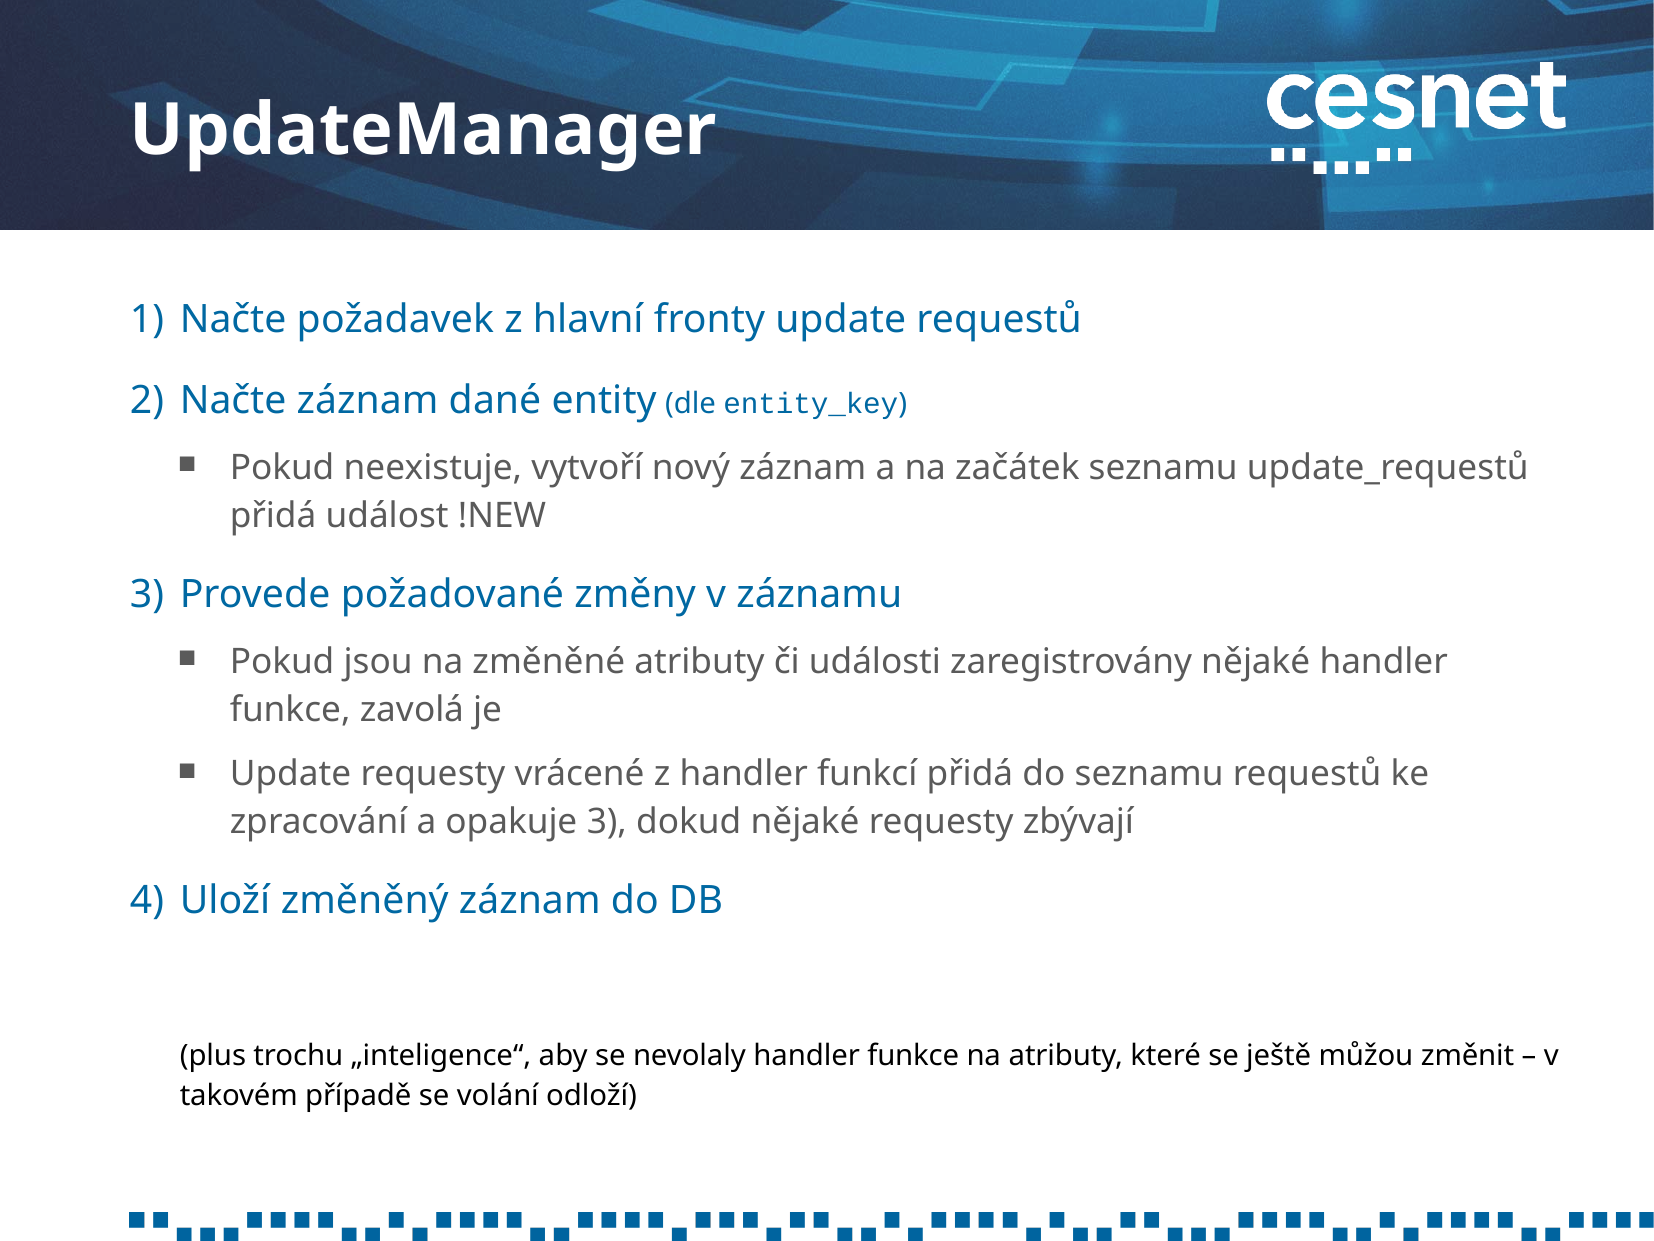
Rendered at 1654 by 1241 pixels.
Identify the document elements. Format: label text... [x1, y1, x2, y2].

picture [1266, 62, 1567, 174]
list Načte požadavek z hlavní fronty update requestů Načte záznam dané entity (dle entity_key) Pokud neexistuje, vytvoří nový záznam a na začátek seznamu update_requestů přidá událost !NEW Provede požadované změny v záznamu Pokud jsou na změněné atributy či události zaregistrovány nějaké handler funkce, zavolá je Update requesty vrácené z handler funkcí přidá do seznamu requestů ke zpracování a opakuje 3), dokud nějaké requesty zbývají Uloží změněný záznam do DB (plus trochu „inteligence“, aby se nevolaly handler funkce na atributy, které se ještě můžou změnit – v takovém případě se volání odloží) [129, 290, 1571, 1123]
picture [129, 1212, 1654, 1241]
title UpdateManager [129, 15, 1229, 223]
